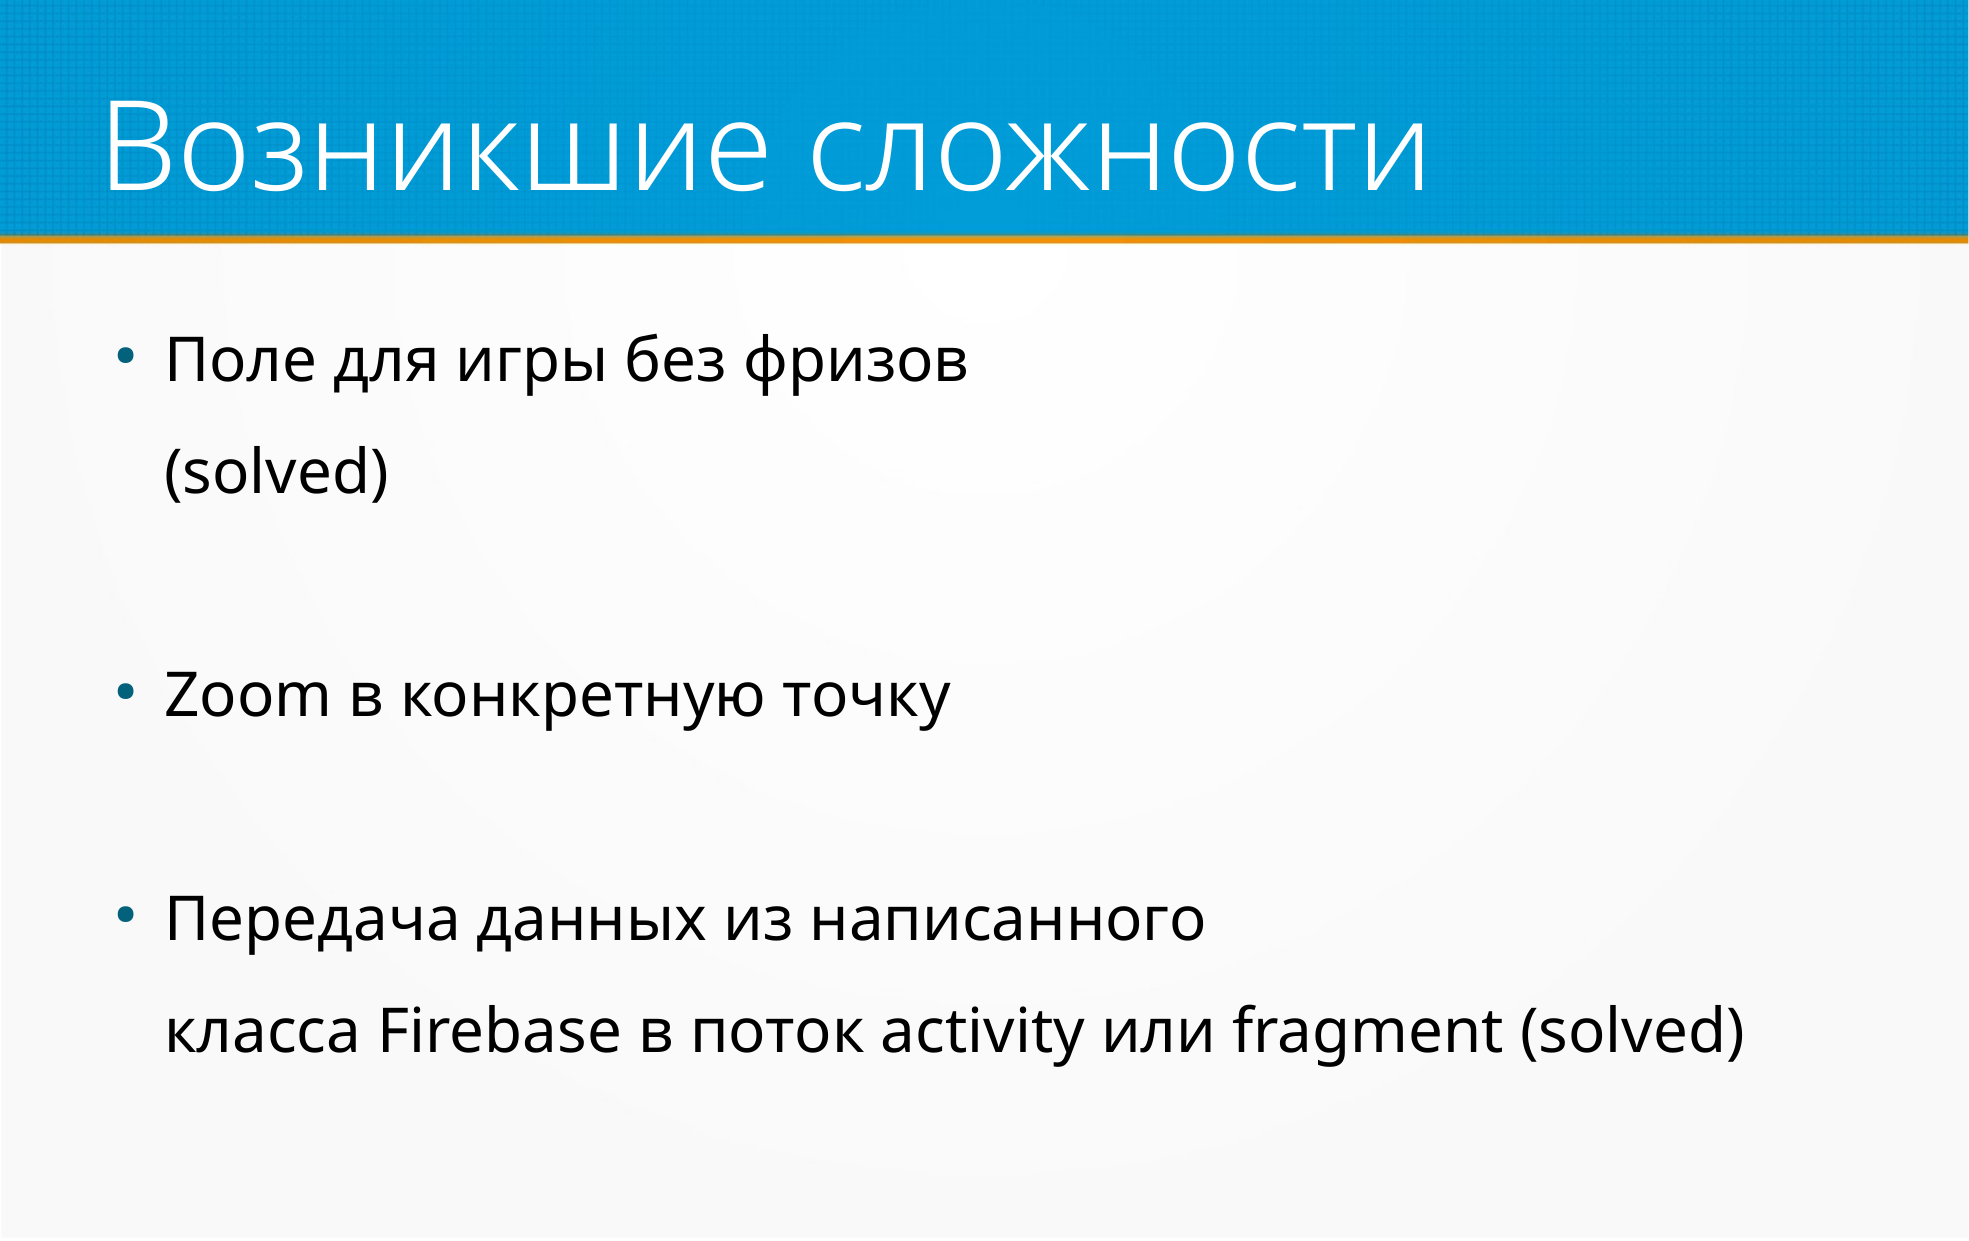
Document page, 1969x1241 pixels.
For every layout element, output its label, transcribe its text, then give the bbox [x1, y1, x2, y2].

picture [0, 233, 1969, 1241]
list Поле для игры без фризов (solved) Zoom в конкретную точку Передача данных из написанного класса Firebase в поток activity или fragment (solved) [98, 315, 1861, 1081]
title Возникшие сложности [98, 19, 1870, 227]
